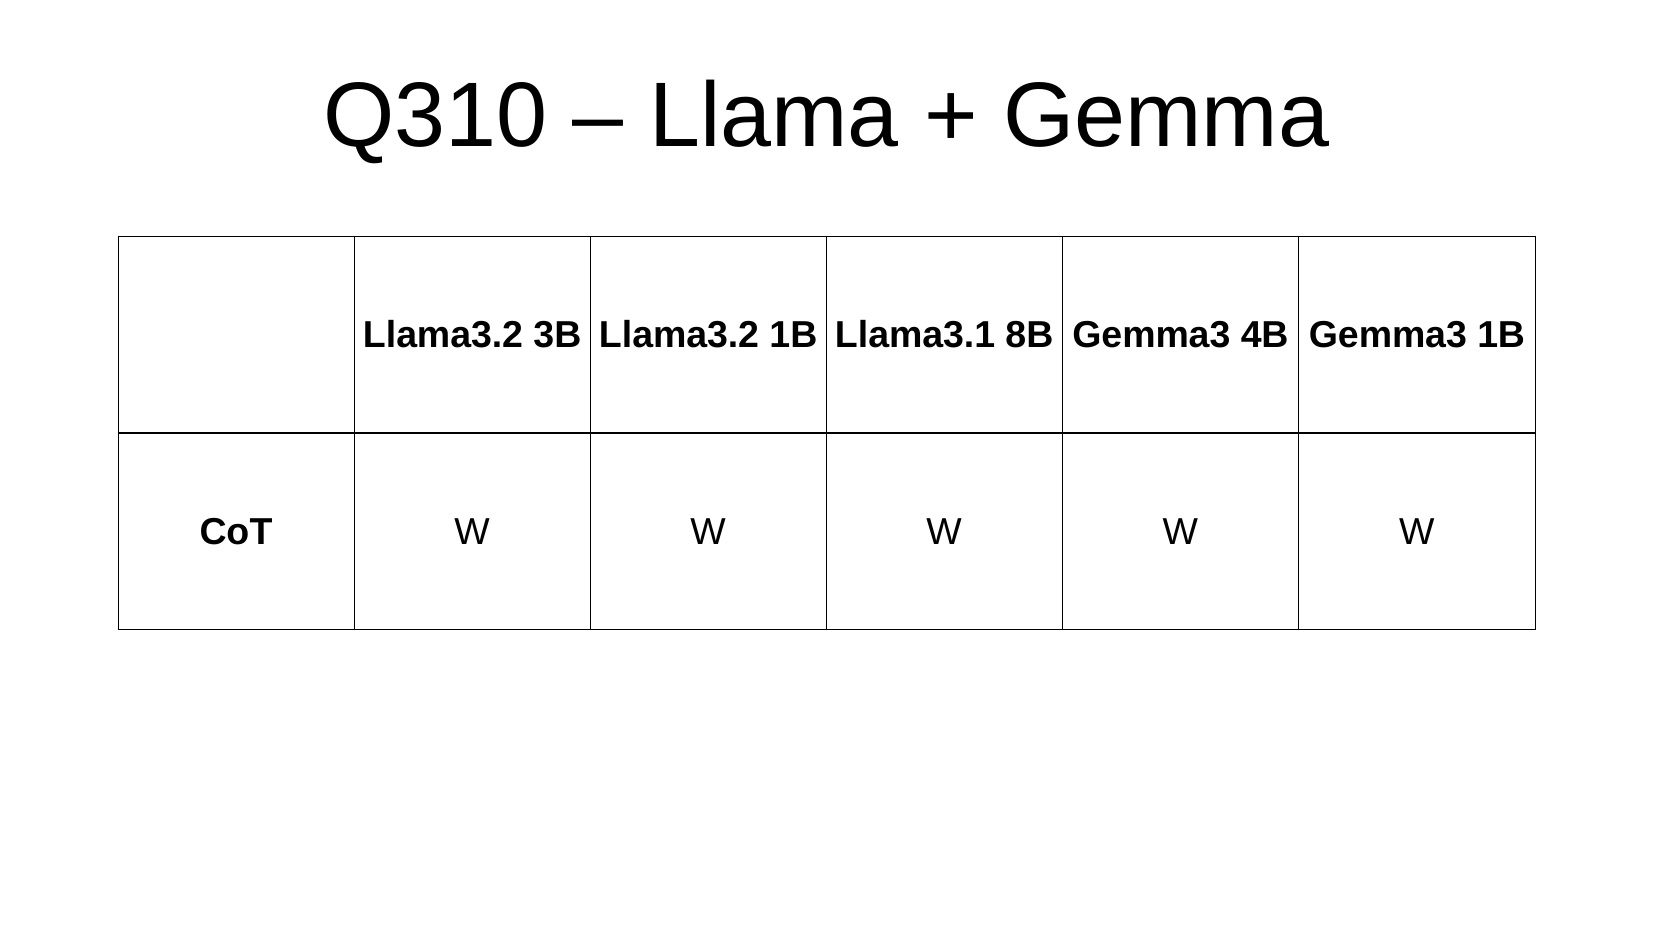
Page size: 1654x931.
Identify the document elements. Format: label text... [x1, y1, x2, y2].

table_cell W [1299, 434, 1535, 629]
table_cell W [827, 434, 1062, 629]
table_cell W [1063, 434, 1298, 629]
table_cell W [591, 434, 826, 629]
table_header Llama3.2 1B [591, 237, 826, 432]
table_header [119, 237, 354, 432]
table_header Llama3.1 8B [827, 237, 1062, 432]
title Q310 – Llama + Gemma [82, 37, 1571, 193]
table_header Gemma3 4B [1063, 237, 1298, 432]
table_header Gemma3 1B [1299, 237, 1535, 432]
table_cell CoT [119, 434, 354, 629]
table_header Llama3.2 3B [355, 237, 590, 432]
table_cell W [355, 434, 590, 629]
